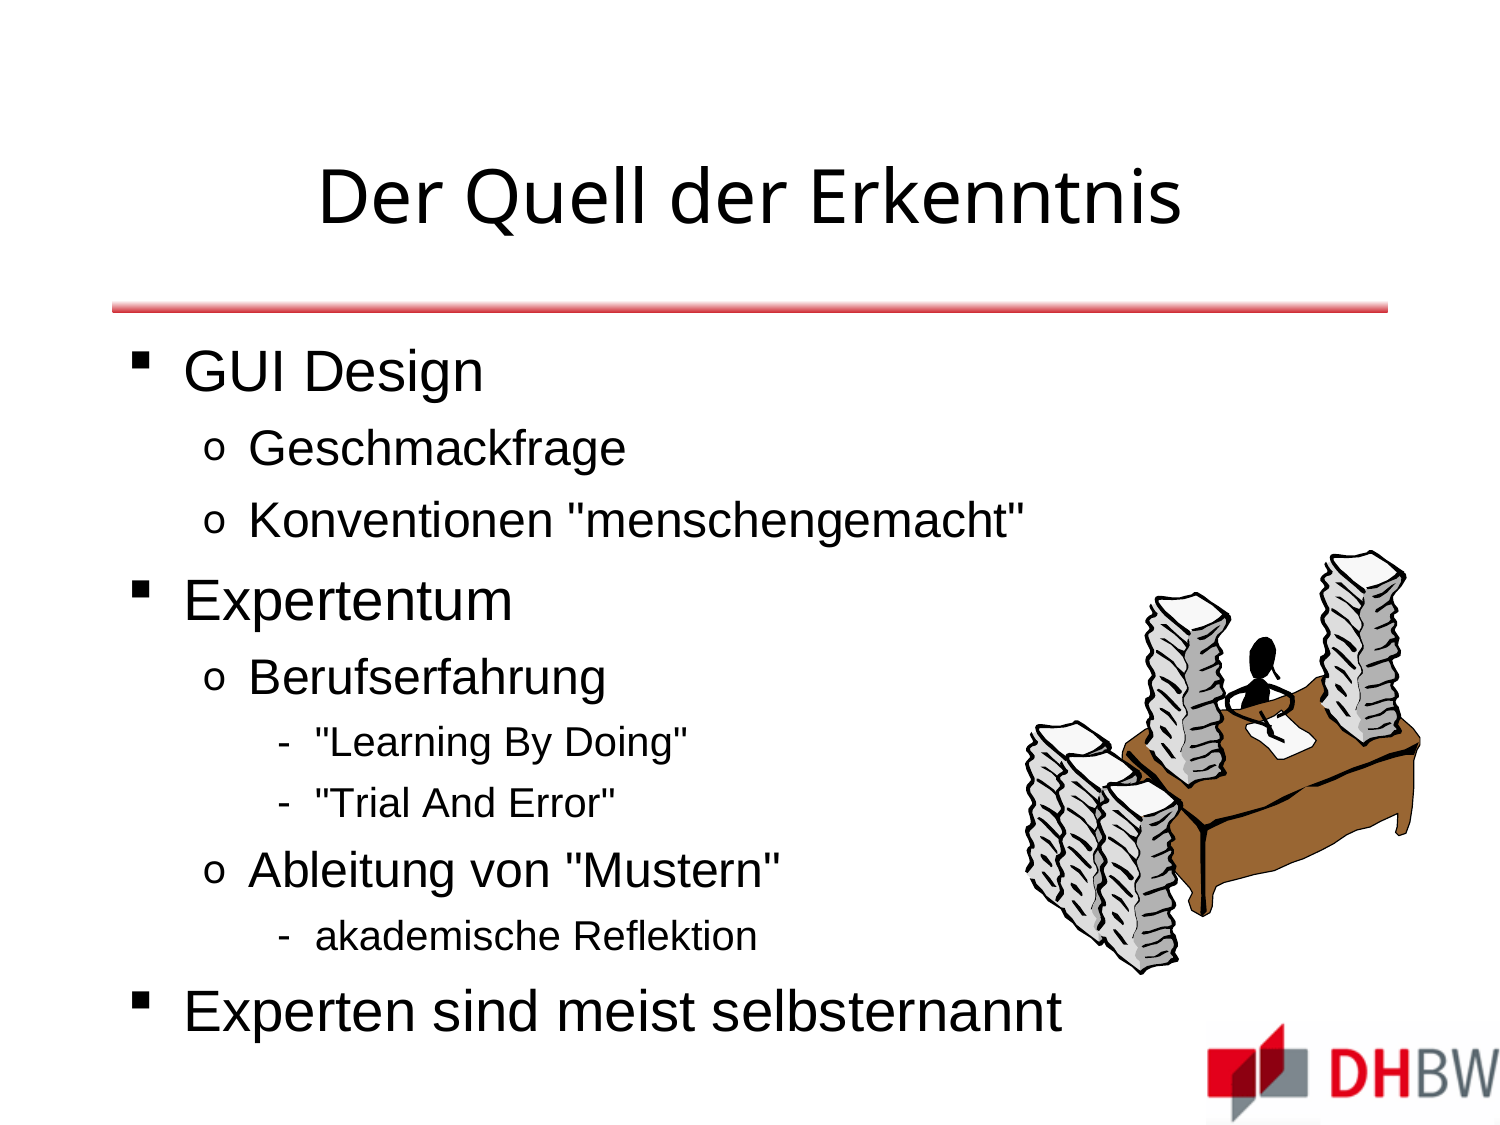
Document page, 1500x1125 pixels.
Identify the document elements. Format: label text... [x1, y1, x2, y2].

list GUI Design Geschmackfrage Konventionen "menschengemacht" Expertentum Berufserfahrung "Learning By Doing" "Trial And Error" Ableitung von "Mustern" akademische Reflektion Experten sind meist selbsternannt [112, 324, 1388, 1051]
title Der Quell der Erkenntnis [112, 99, 1388, 288]
picture [1206, 1021, 1500, 1125]
picture [1025, 549, 1421, 976]
